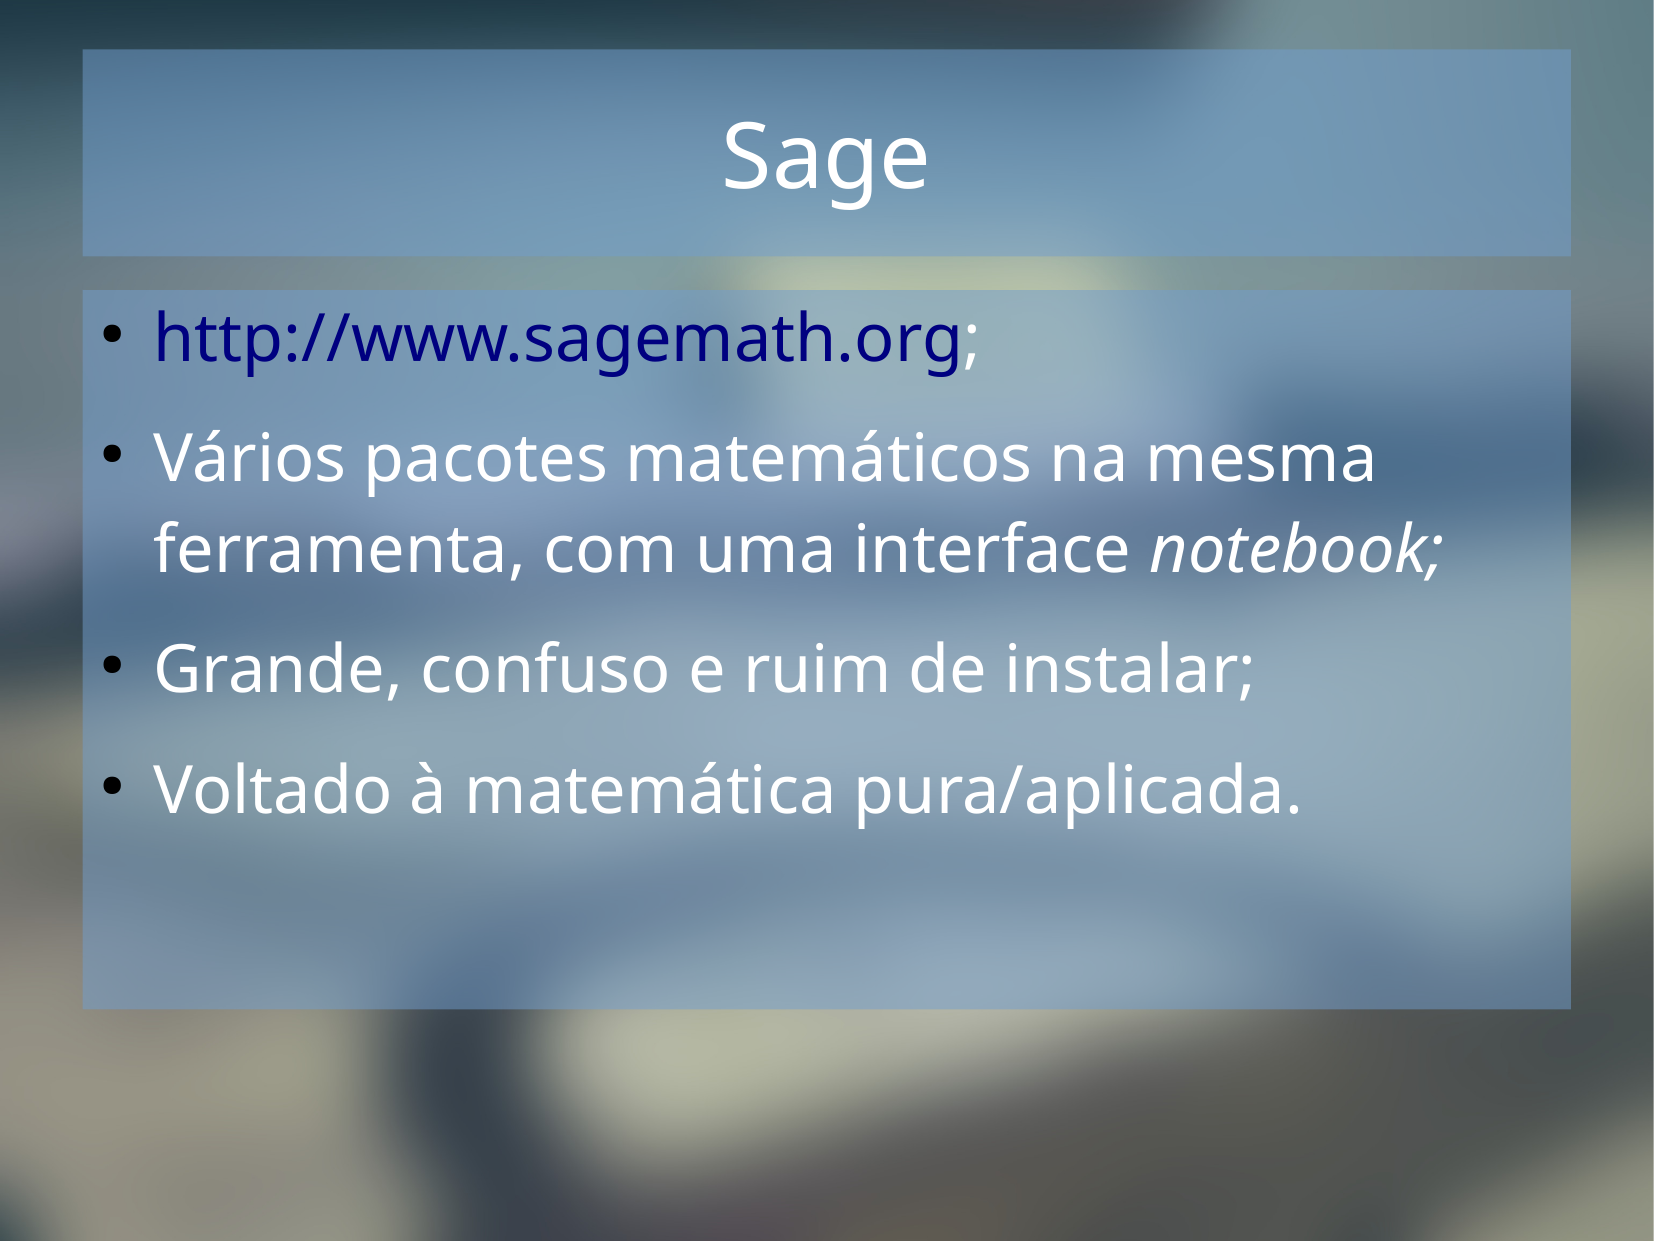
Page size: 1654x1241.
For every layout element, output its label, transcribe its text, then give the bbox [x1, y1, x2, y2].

picture [0, 0, 1654, 1241]
list http://www.sagemath.org; Vários pacotes matemáticos na mesma ferramenta, com uma interface notebook; Grande, confuso e ruim de instalar; Voltado à matemática pura/aplicada. [82, 290, 1571, 1010]
title Sage [82, 49, 1571, 257]
